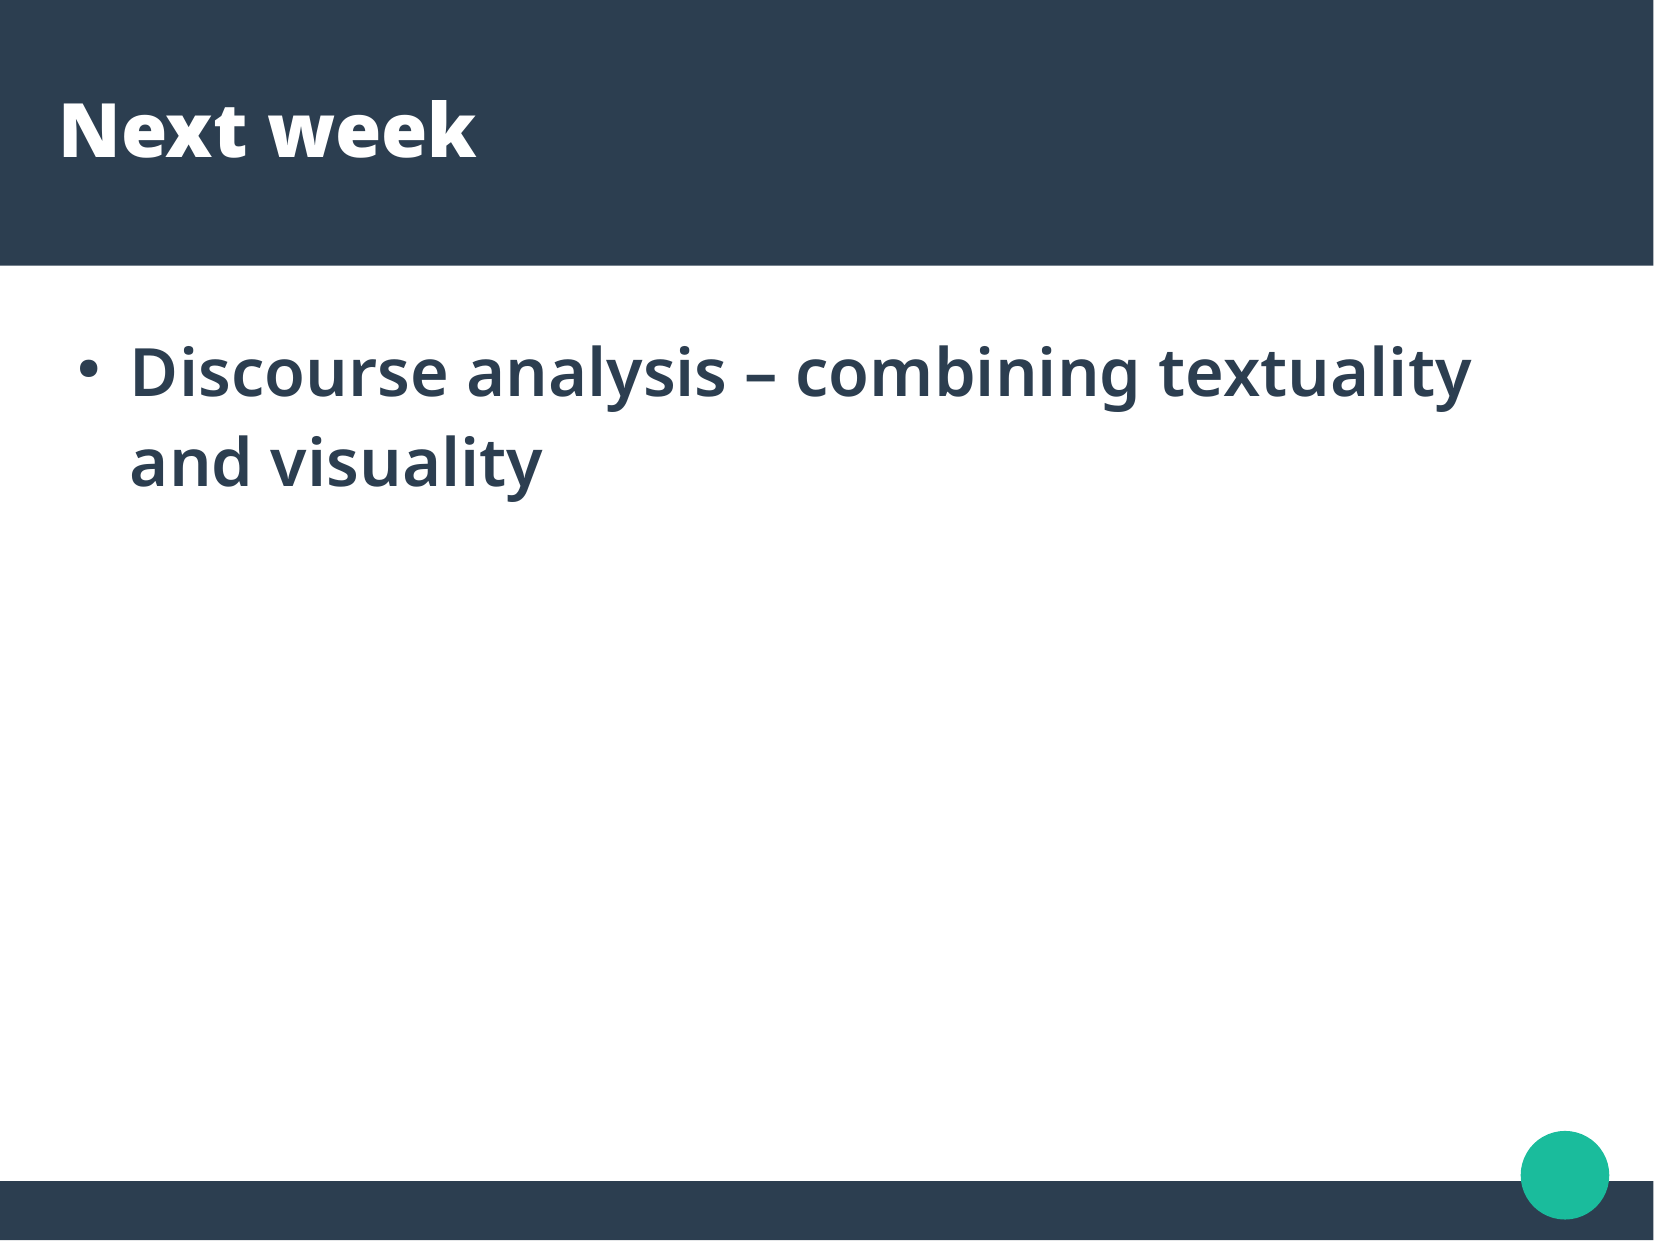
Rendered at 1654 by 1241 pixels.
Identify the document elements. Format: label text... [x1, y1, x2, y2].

title Next week [59, 49, 1595, 207]
list Discourse analysis – combining textuality and visuality [59, 324, 1595, 1152]
